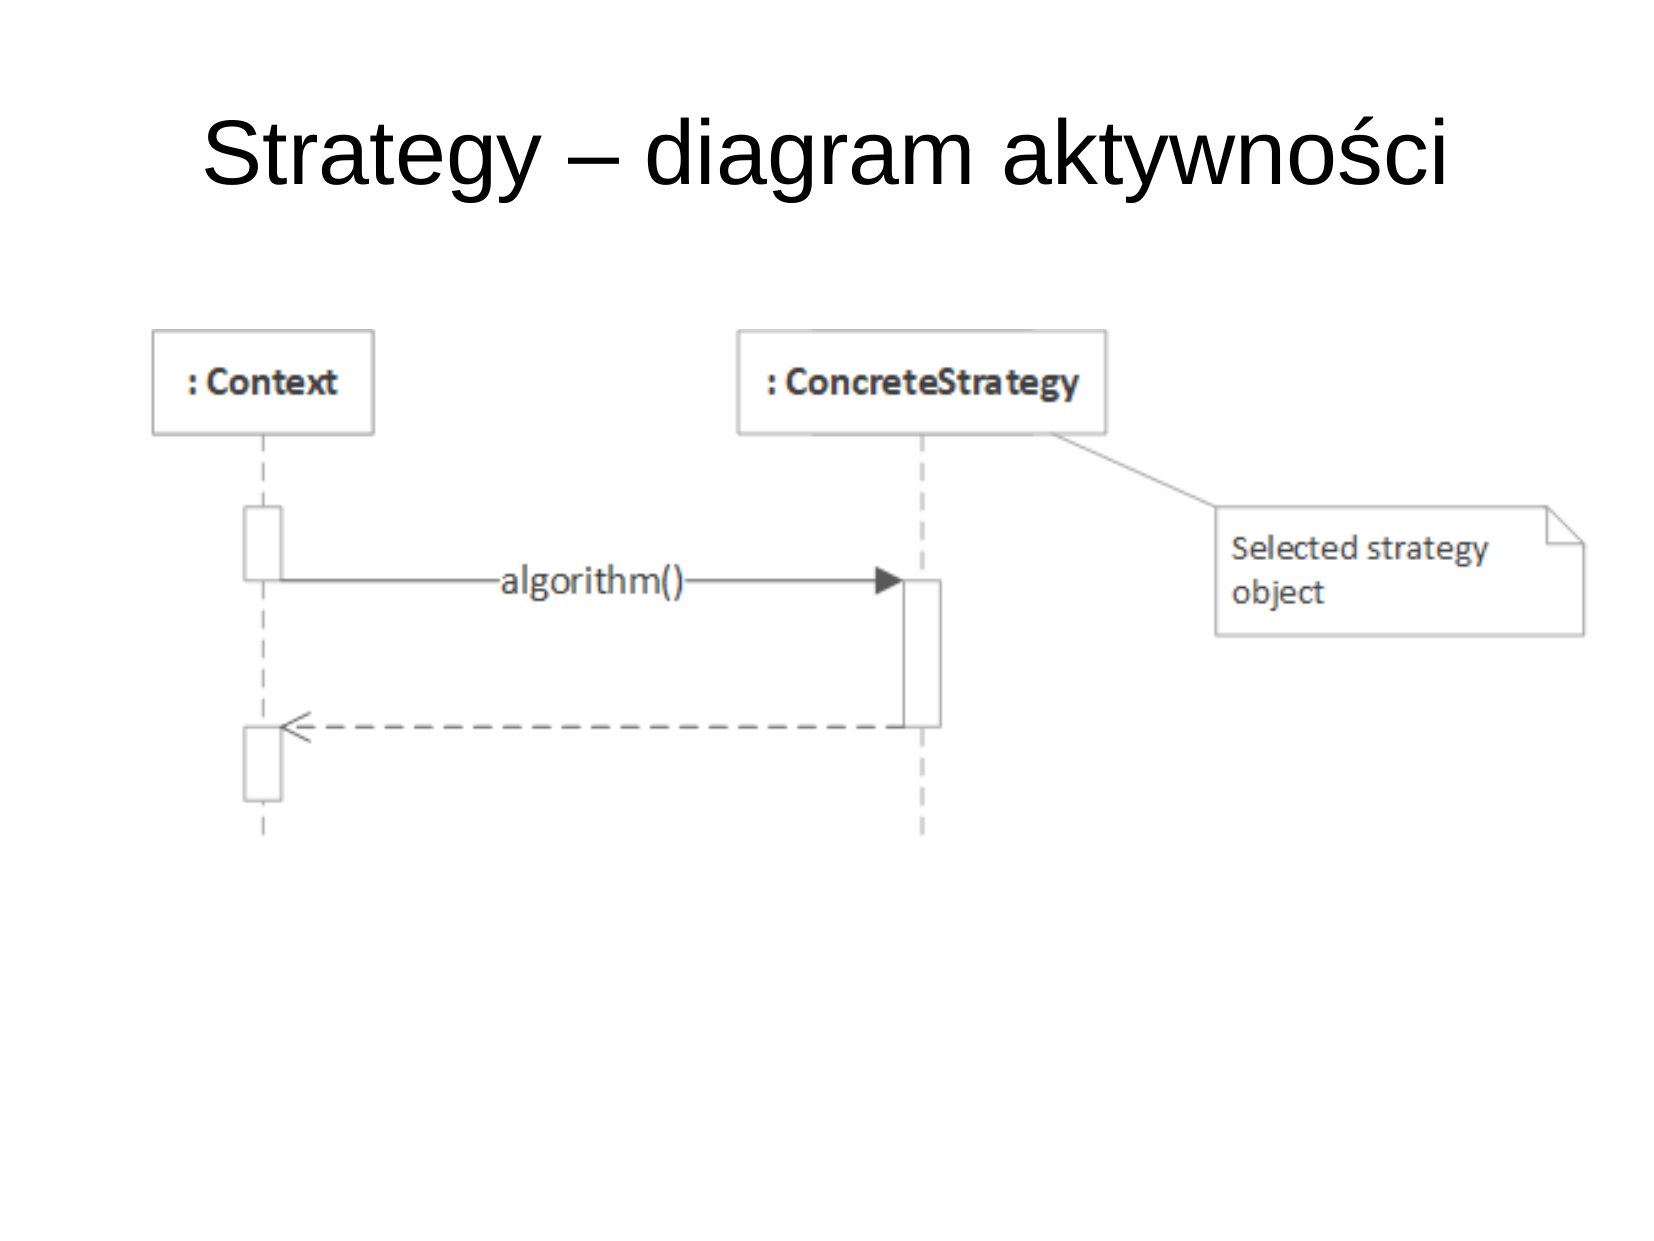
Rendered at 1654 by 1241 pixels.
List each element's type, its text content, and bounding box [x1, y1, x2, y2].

picture [150, 329, 1588, 841]
title Strategy – diagram aktywności [82, 49, 1571, 257]
